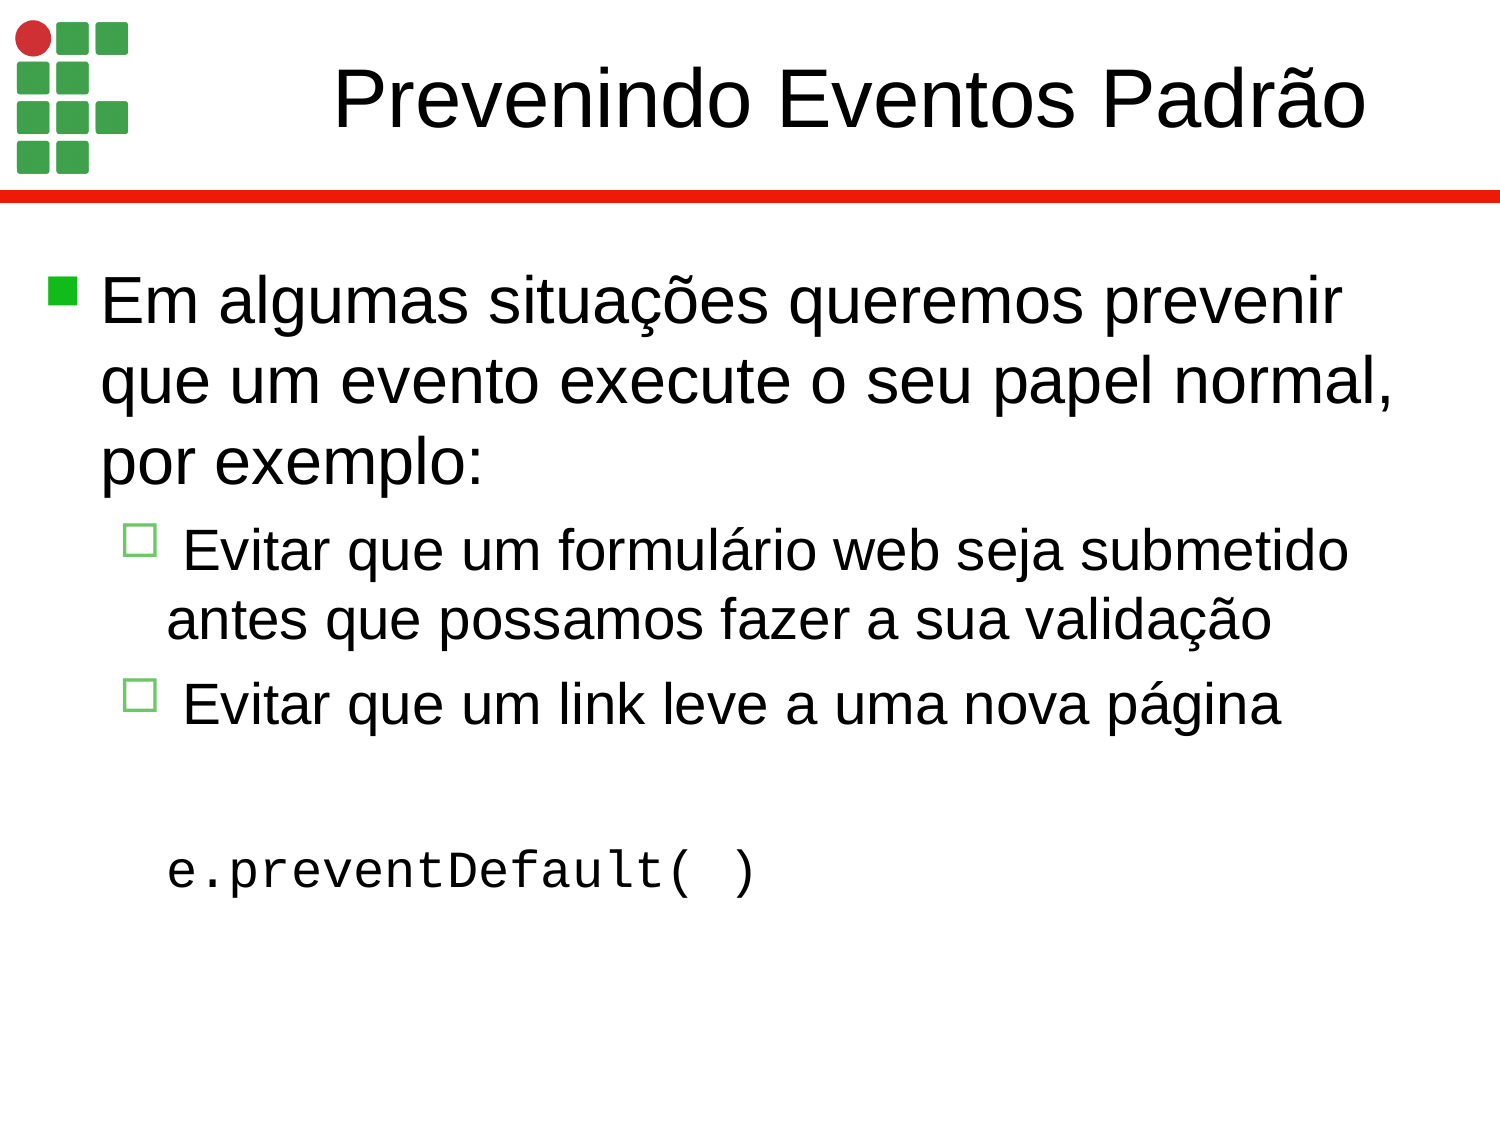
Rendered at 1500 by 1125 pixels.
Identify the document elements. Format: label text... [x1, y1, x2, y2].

picture [14, 16, 130, 178]
list Em algumas situações queremos prevenir que um evento execute o seu papel normal, por exemplo: Evitar que um formulário web seja submetido antes que possamos fazer a sua validação Evitar que um link leve a uma nova página e.preventDefault( ) [29, 207, 1471, 1087]
title Prevenindo Eventos Padrão [230, 0, 1471, 202]
